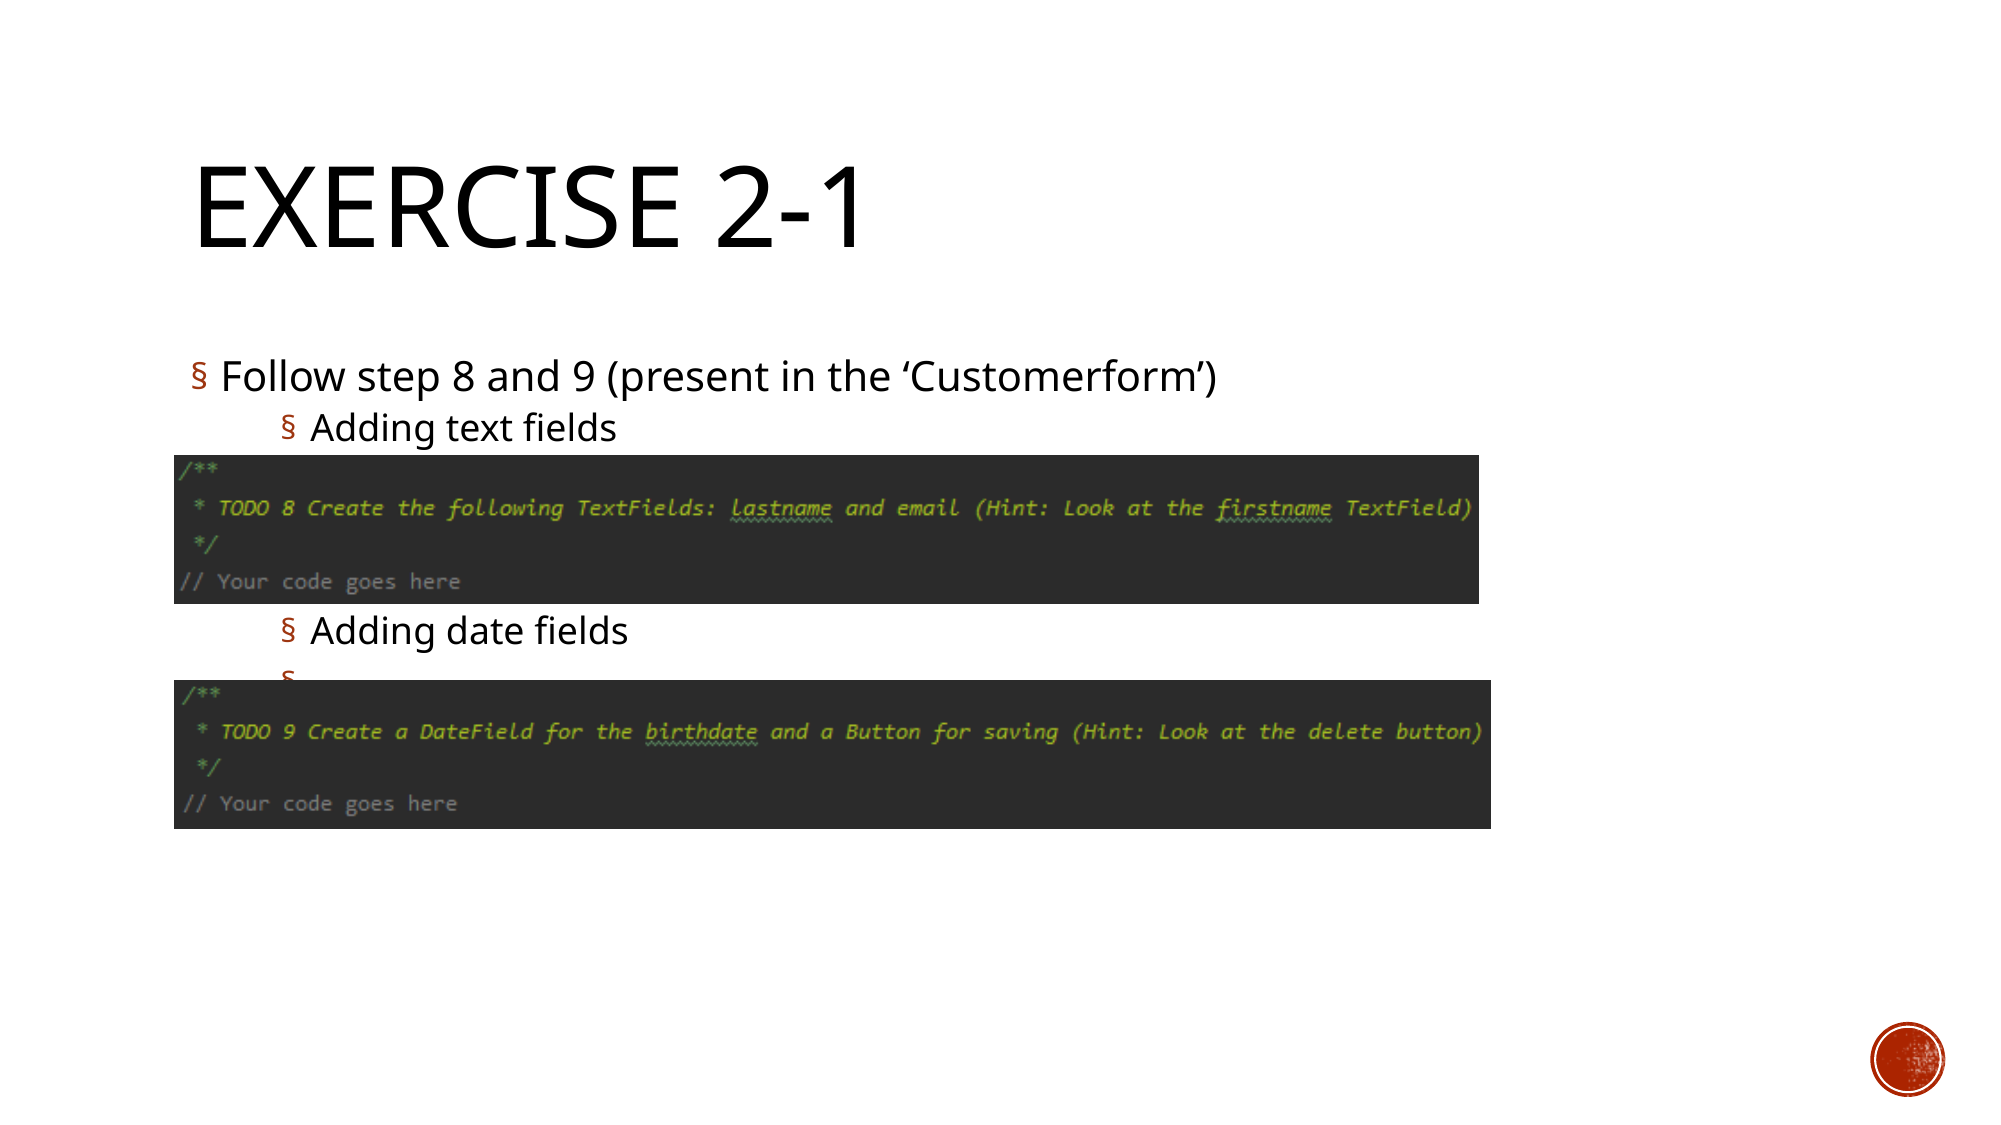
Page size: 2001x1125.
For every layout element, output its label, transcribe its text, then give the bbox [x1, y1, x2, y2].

title Exercise 2-1 [175, 79, 1826, 344]
list Follow step 8 and 9 (present in the ‘Customerform’) Adding text fields Adding date fields [175, 348, 1826, 1013]
picture [174, 680, 1491, 829]
picture [174, 455, 1479, 604]
